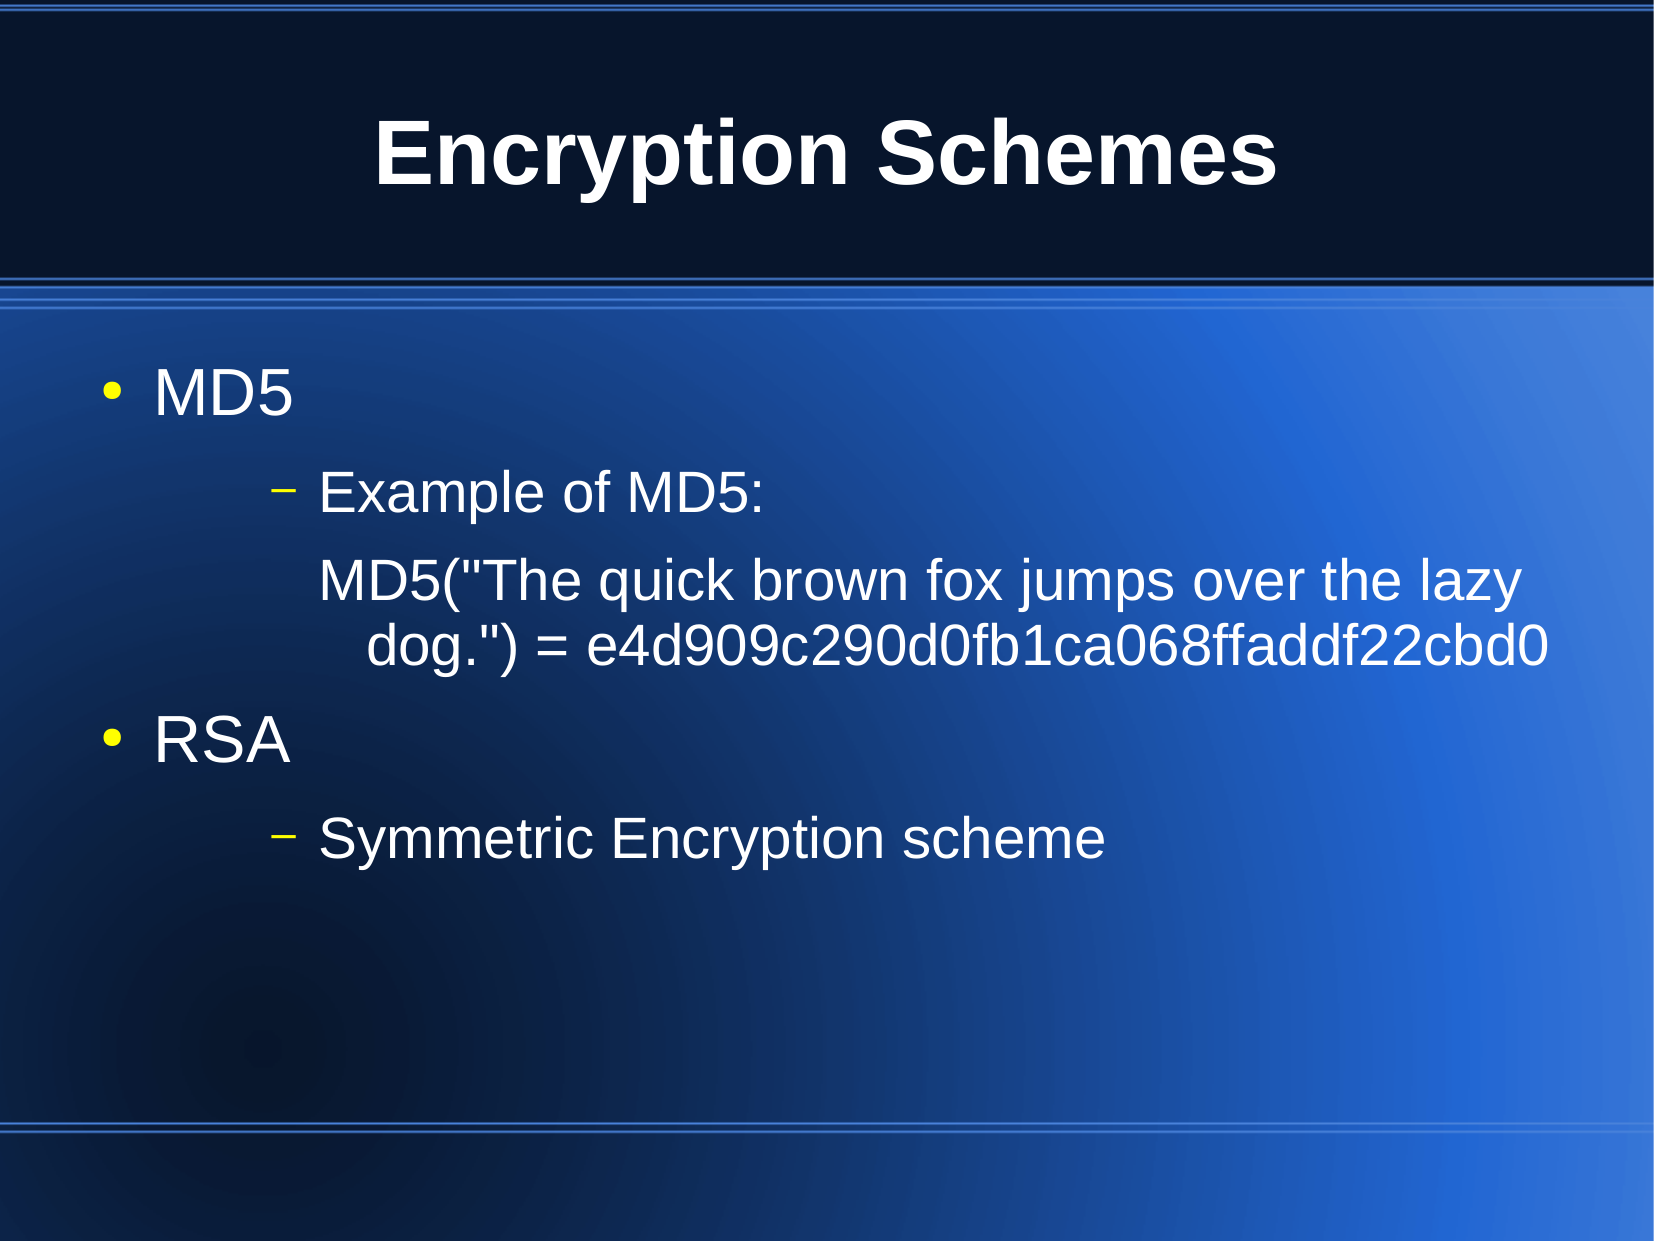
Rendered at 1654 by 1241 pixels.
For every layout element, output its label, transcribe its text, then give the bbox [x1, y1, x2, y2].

title Encryption Schemes [82, 56, 1571, 250]
picture [0, 0, 1654, 1241]
list MD5 Example of MD5: MD5("The quick brown fox jumps over the lazy dog.") = e4d909c290d0fb1ca068ffaddf22cbd0 RSA Symmetric Encryption scheme [82, 355, 1571, 1043]
